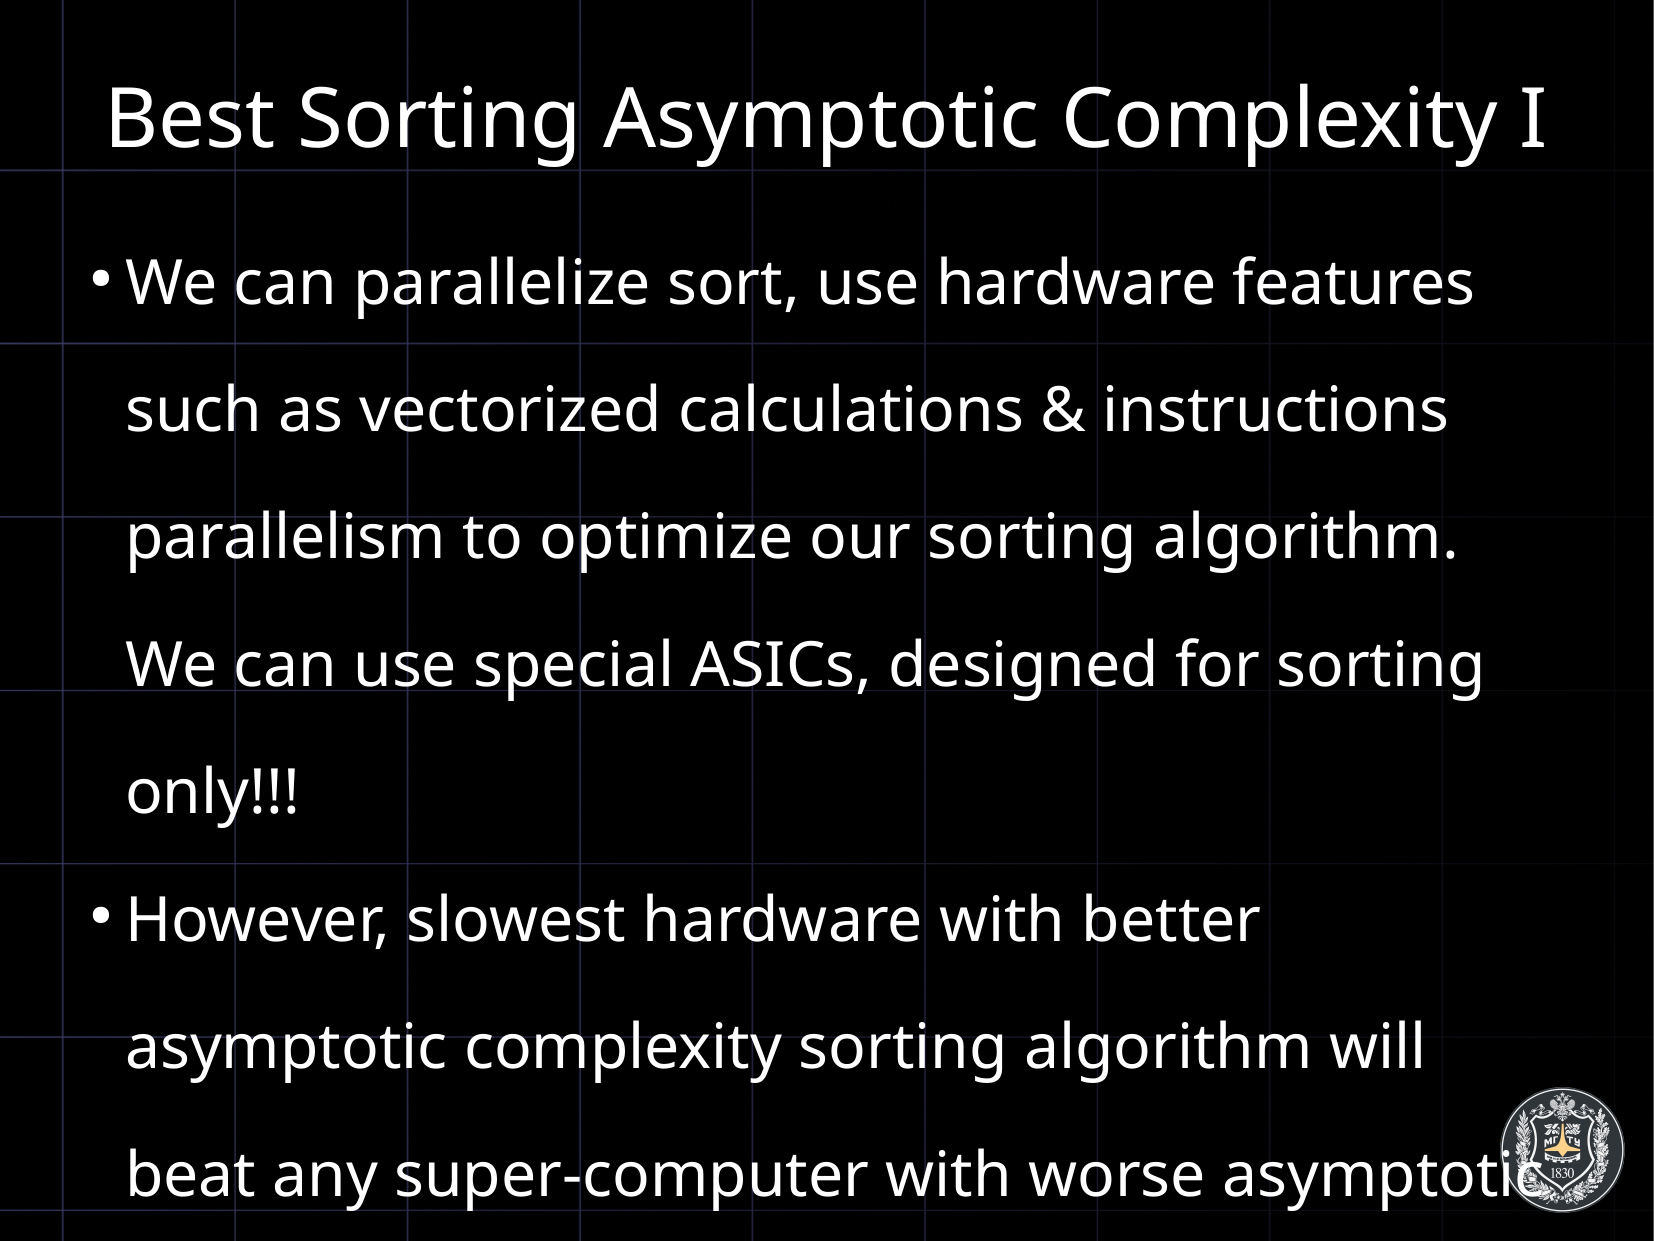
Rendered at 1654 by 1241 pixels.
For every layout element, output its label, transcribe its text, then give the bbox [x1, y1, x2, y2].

title Best Sorting Asymptotic Complexity I [82, 37, 1571, 187]
picture [0, 0, 1654, 1241]
text_box We can parallelize sort, use hardware features such as vectorized calculations & instructions parallelism to optimize our sorting algorithm. We can use special ASICs, designed for sorting only!!! However, slowest hardware with better asymptotic complexity sorting algorithm will beat any super-computer with worse asymptotic complexity sorting algorithm. It may take millions or billions of numbers to achieve this outperformance, it can be only in theory sometimes, yet possible. [75, 187, 1576, 1140]
